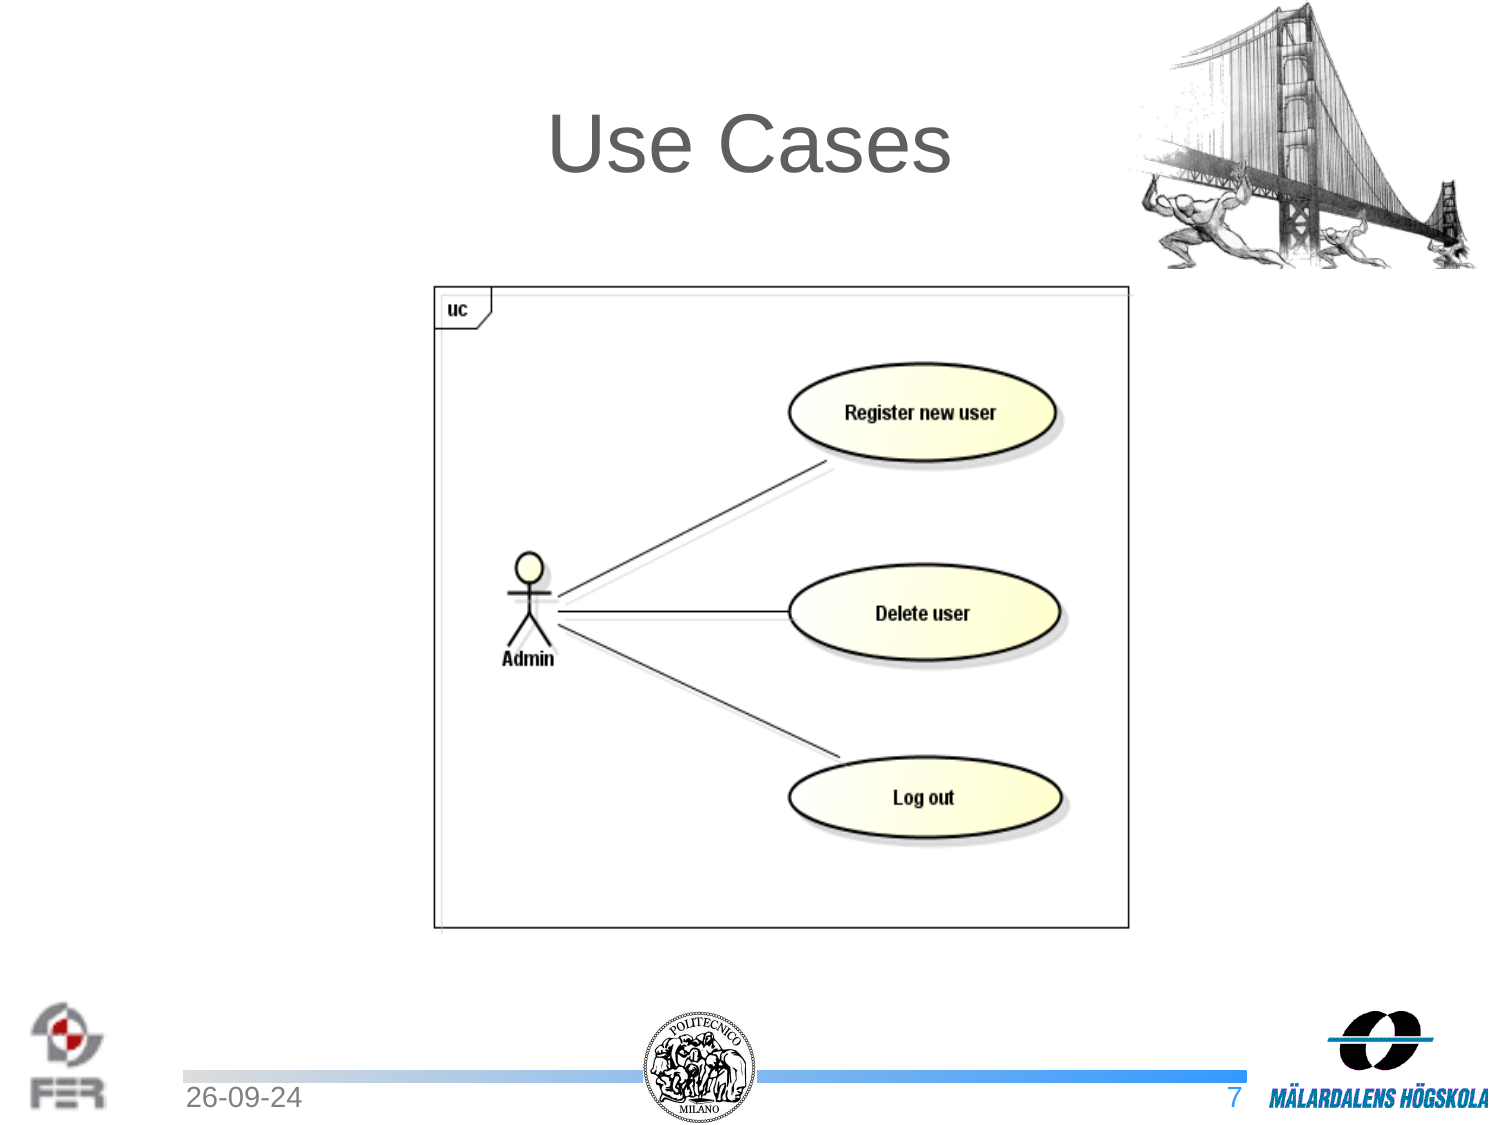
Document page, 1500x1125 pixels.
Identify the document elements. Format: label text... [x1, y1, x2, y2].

picture [1368, 1093, 1374, 1104]
picture [1122, 0, 1477, 269]
picture [29, 987, 107, 1125]
text_box <numero> [1186, 1070, 1258, 1114]
text_box 13-10-30 [171, 1070, 396, 1114]
title Use Cases [75, 45, 1122, 233]
picture [1454, 1091, 1459, 1108]
picture [643, 1011, 757, 1123]
picture [1435, 1096, 1441, 1104]
picture [1269, 1011, 1488, 1108]
picture [431, 283, 1134, 934]
